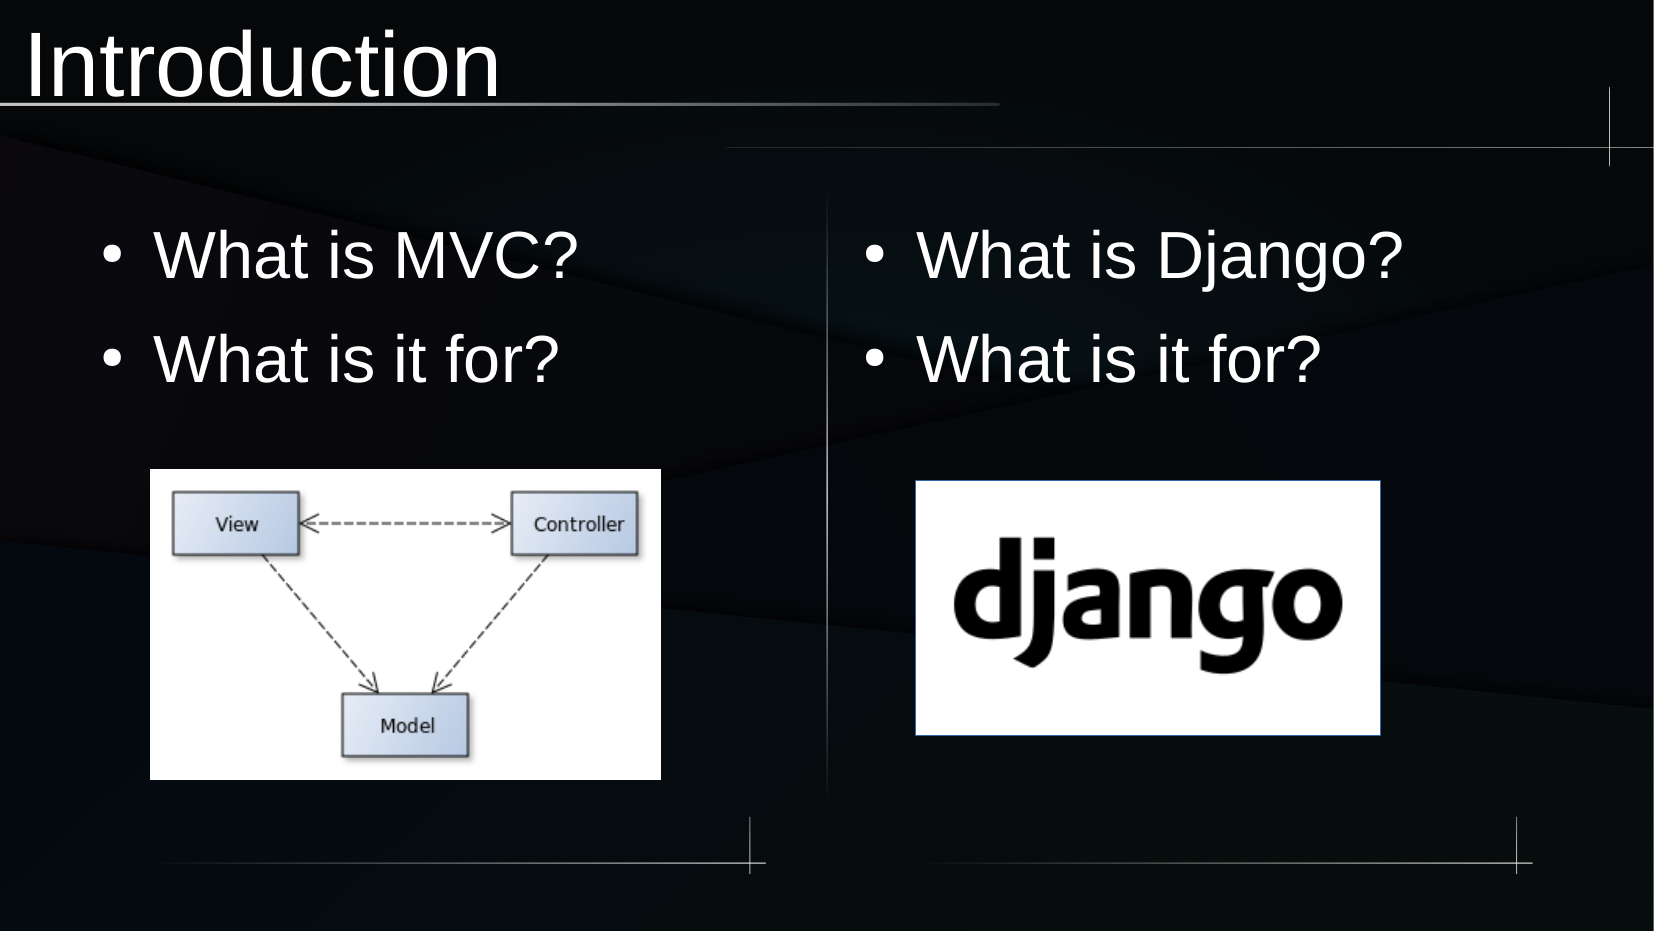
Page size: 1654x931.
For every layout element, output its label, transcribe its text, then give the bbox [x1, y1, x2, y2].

list What is Django? What is it for? [845, 217, 1572, 406]
text_box [915, 480, 1381, 736]
list What is MVC? What is it for? [82, 217, 809, 406]
title Introduction [23, 11, 1589, 119]
picture [0, 0, 1654, 931]
